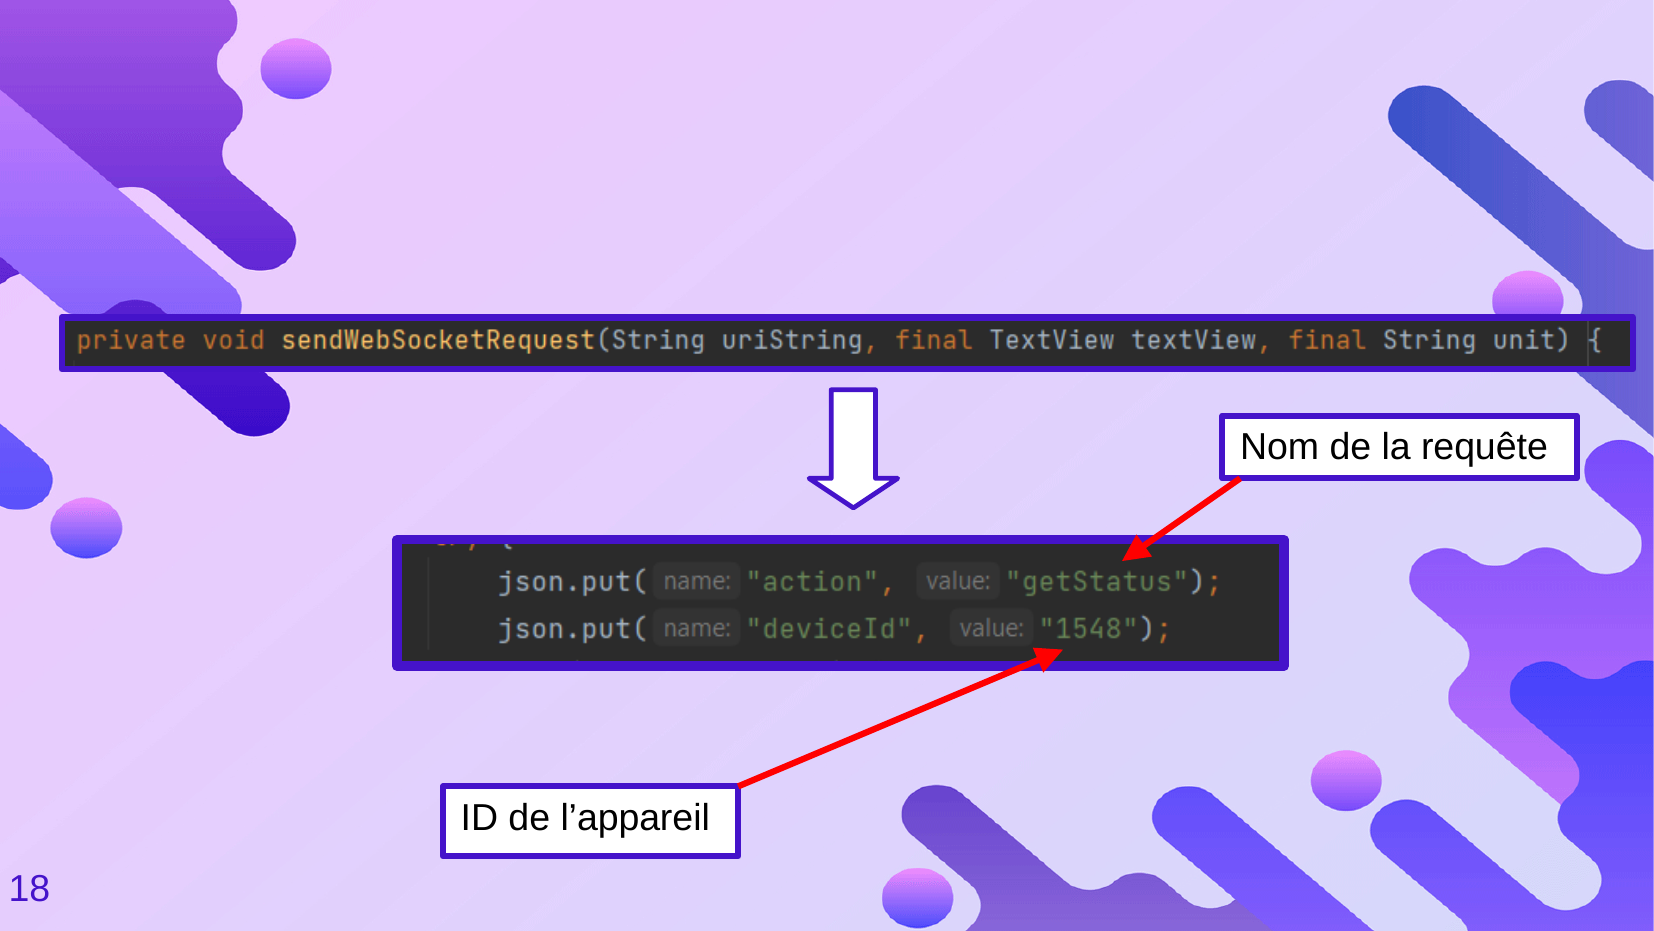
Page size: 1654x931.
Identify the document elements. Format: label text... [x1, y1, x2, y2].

text_box [809, 389, 898, 508]
text_box 18 [0, 860, 66, 931]
text_box Nom de la requête [1222, 415, 1577, 479]
picture [0, 0, 1654, 931]
text_box ID de l’appareil [442, 786, 739, 857]
